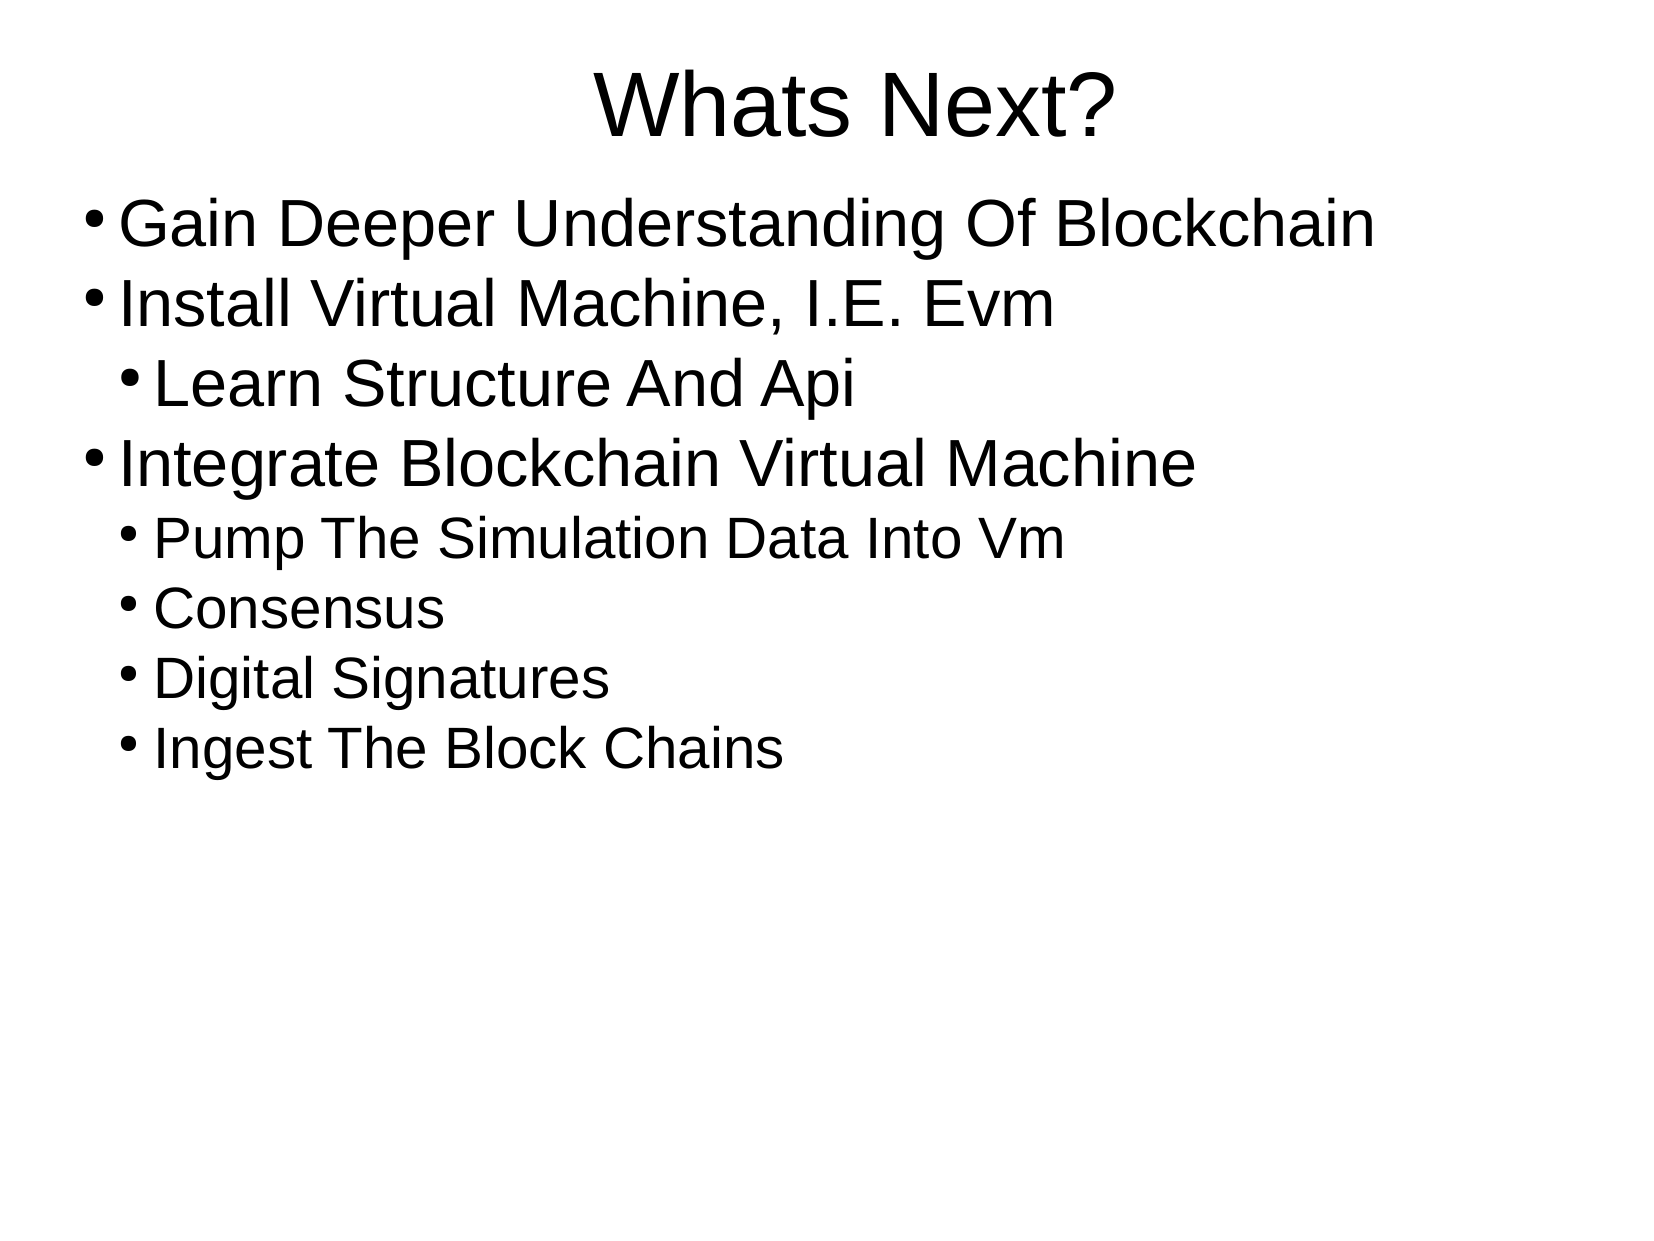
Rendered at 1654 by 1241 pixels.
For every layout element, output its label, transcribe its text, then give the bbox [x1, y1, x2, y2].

text_box Whats Next? [105, 48, 1571, 152]
text_box Gain Deeper Understanding Of Blockchain Install Virtual Machine, I.E. Evm Learn Structure And Api Integrate Blockchain Virtual Machine Pump The Simulation Data Into Vm Consensus Digital Signatures Ingest The Block Chains [82, 179, 1571, 1200]
